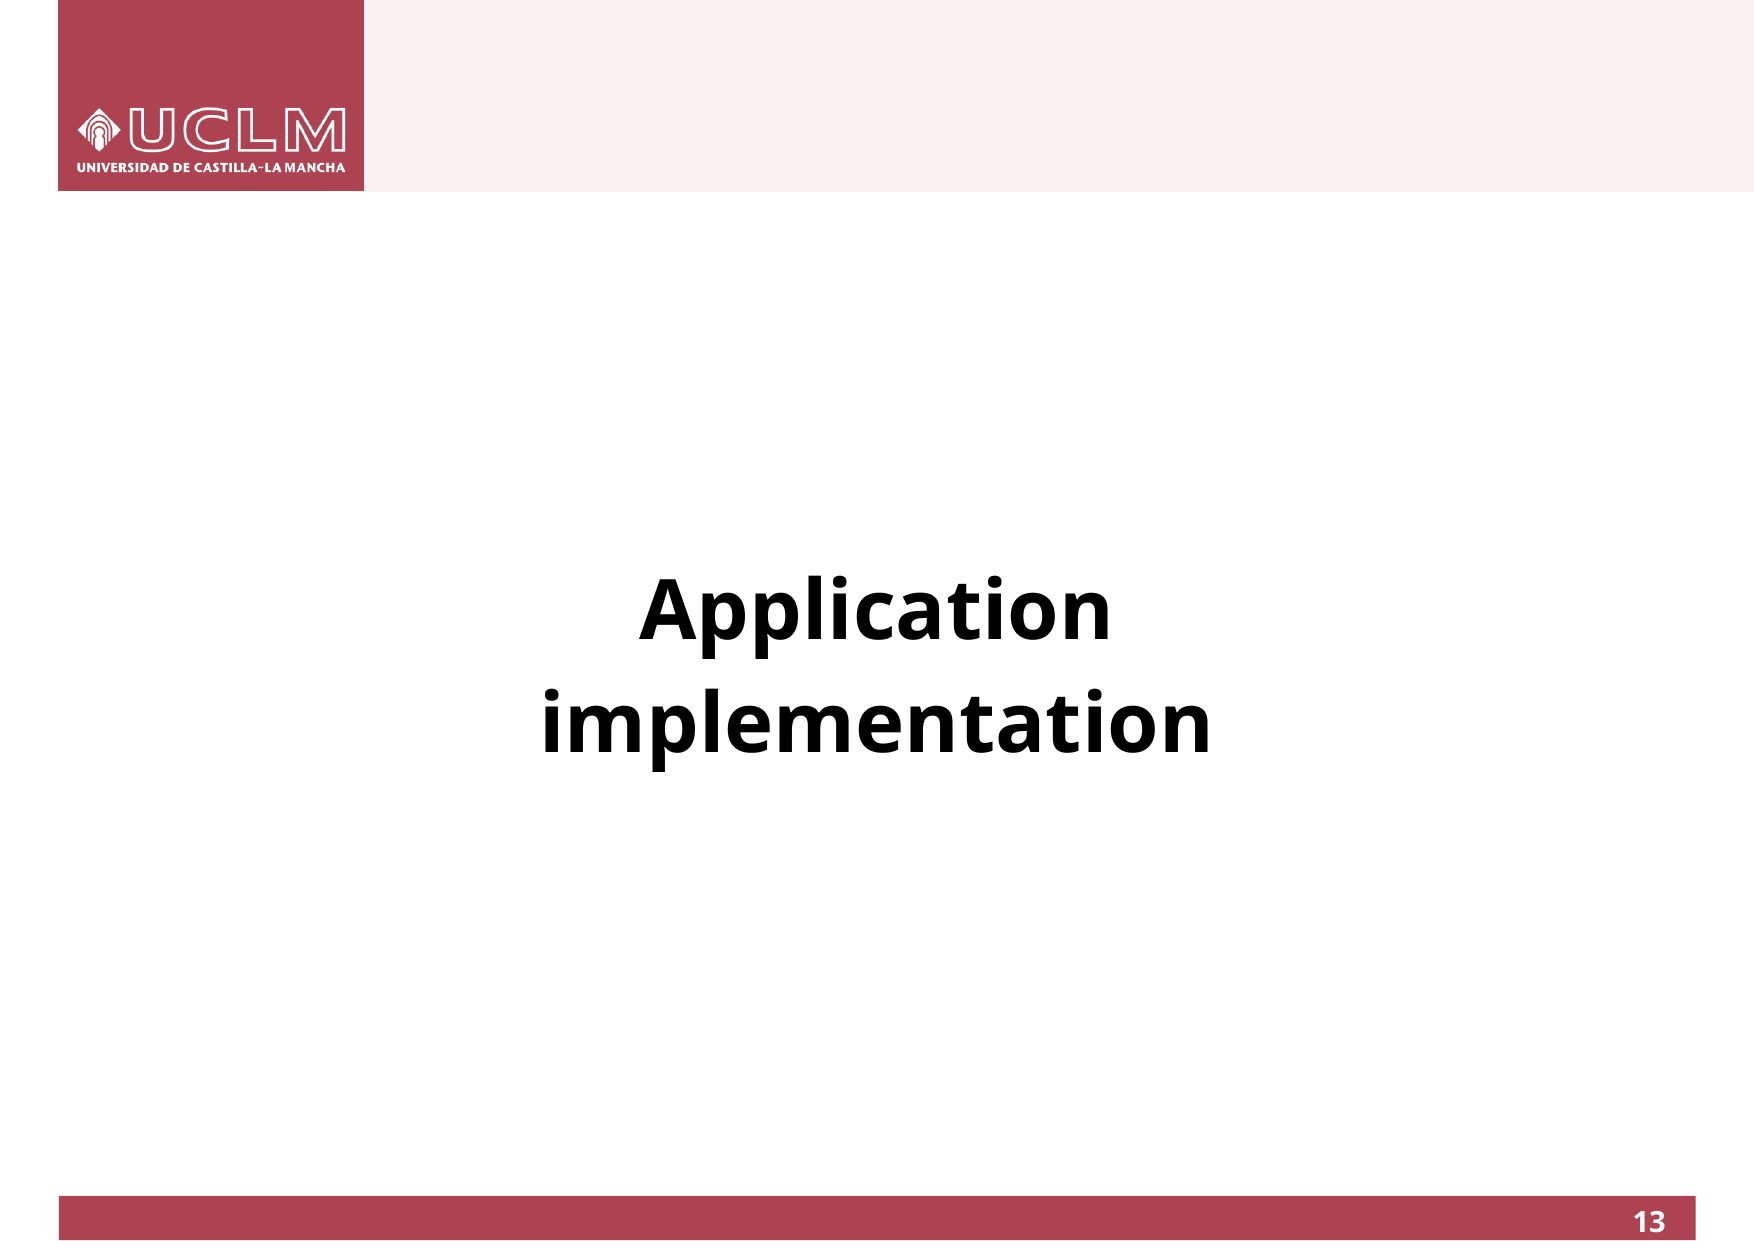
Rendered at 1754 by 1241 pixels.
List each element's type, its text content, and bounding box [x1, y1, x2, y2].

subtitle Application implementation [87, 254, 1667, 1074]
picture [58, 0, 364, 191]
